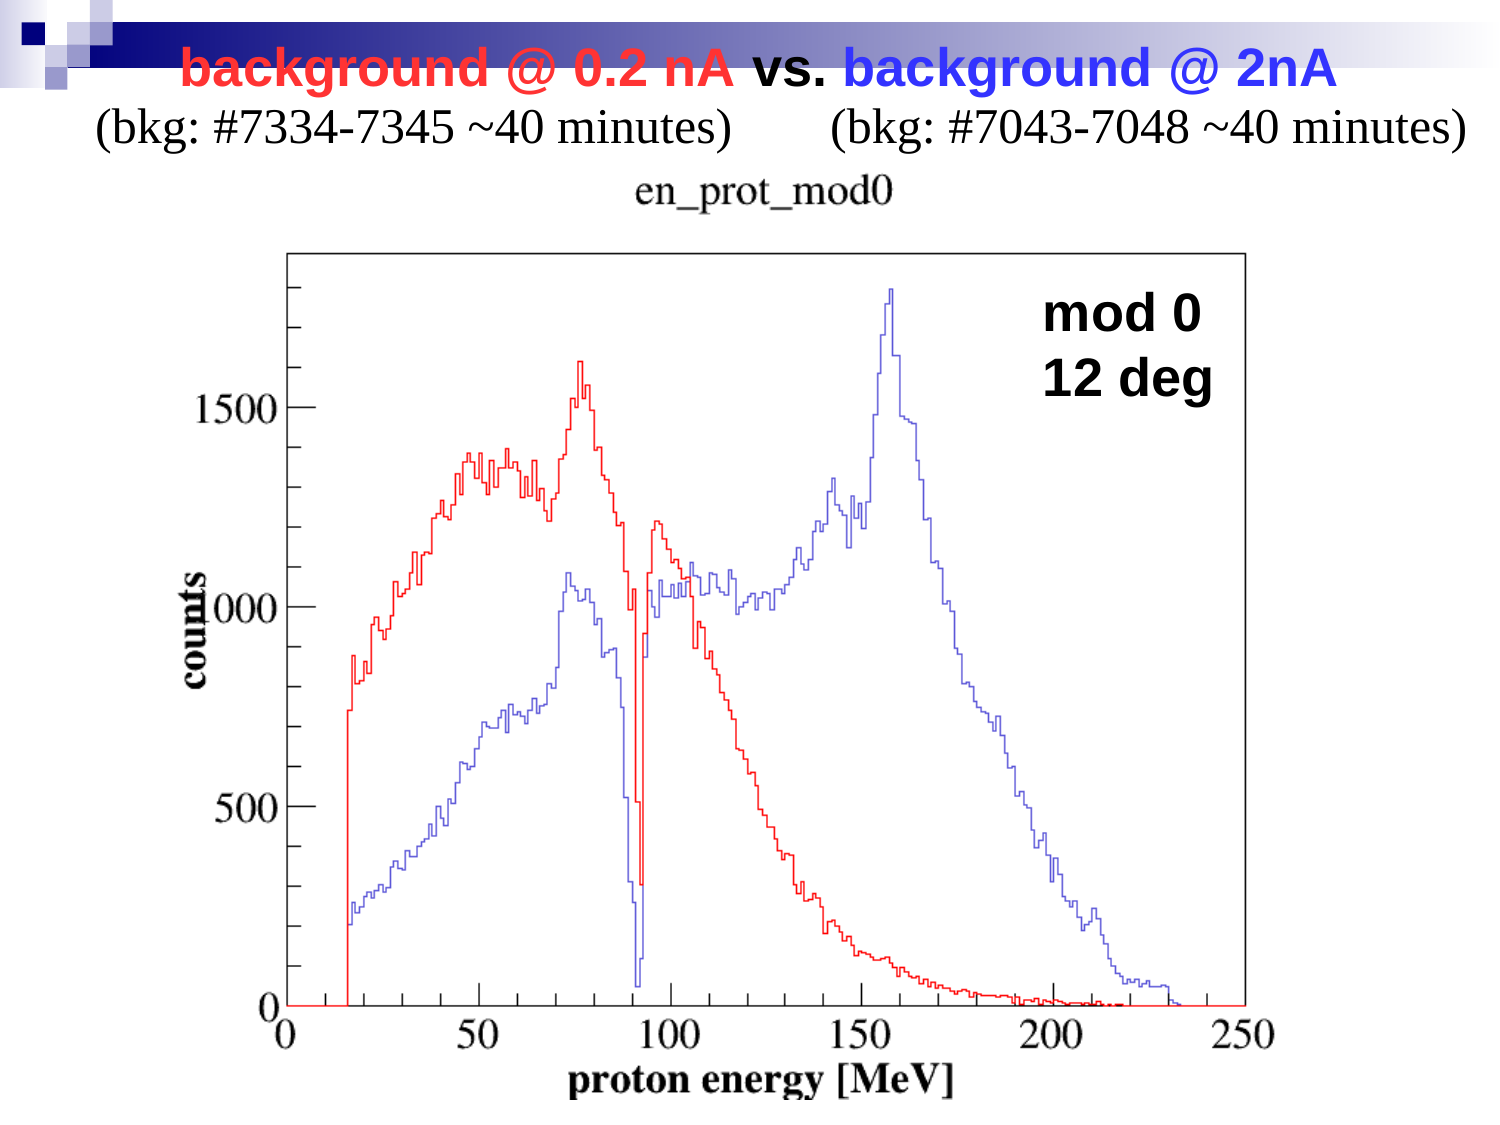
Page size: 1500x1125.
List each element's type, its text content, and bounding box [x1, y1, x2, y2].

picture [167, 160, 1366, 1100]
text_box (bkg: #7334-7345 ~40 minutes) [45, 86, 751, 162]
text_box mod 0 12 deg [1028, 270, 1231, 415]
text_box background @ 0.2 nA vs. background @ 2nA [165, 25, 1355, 105]
text_box (bkg: #7043-7048 ~40 minutes) [780, 86, 1486, 162]
